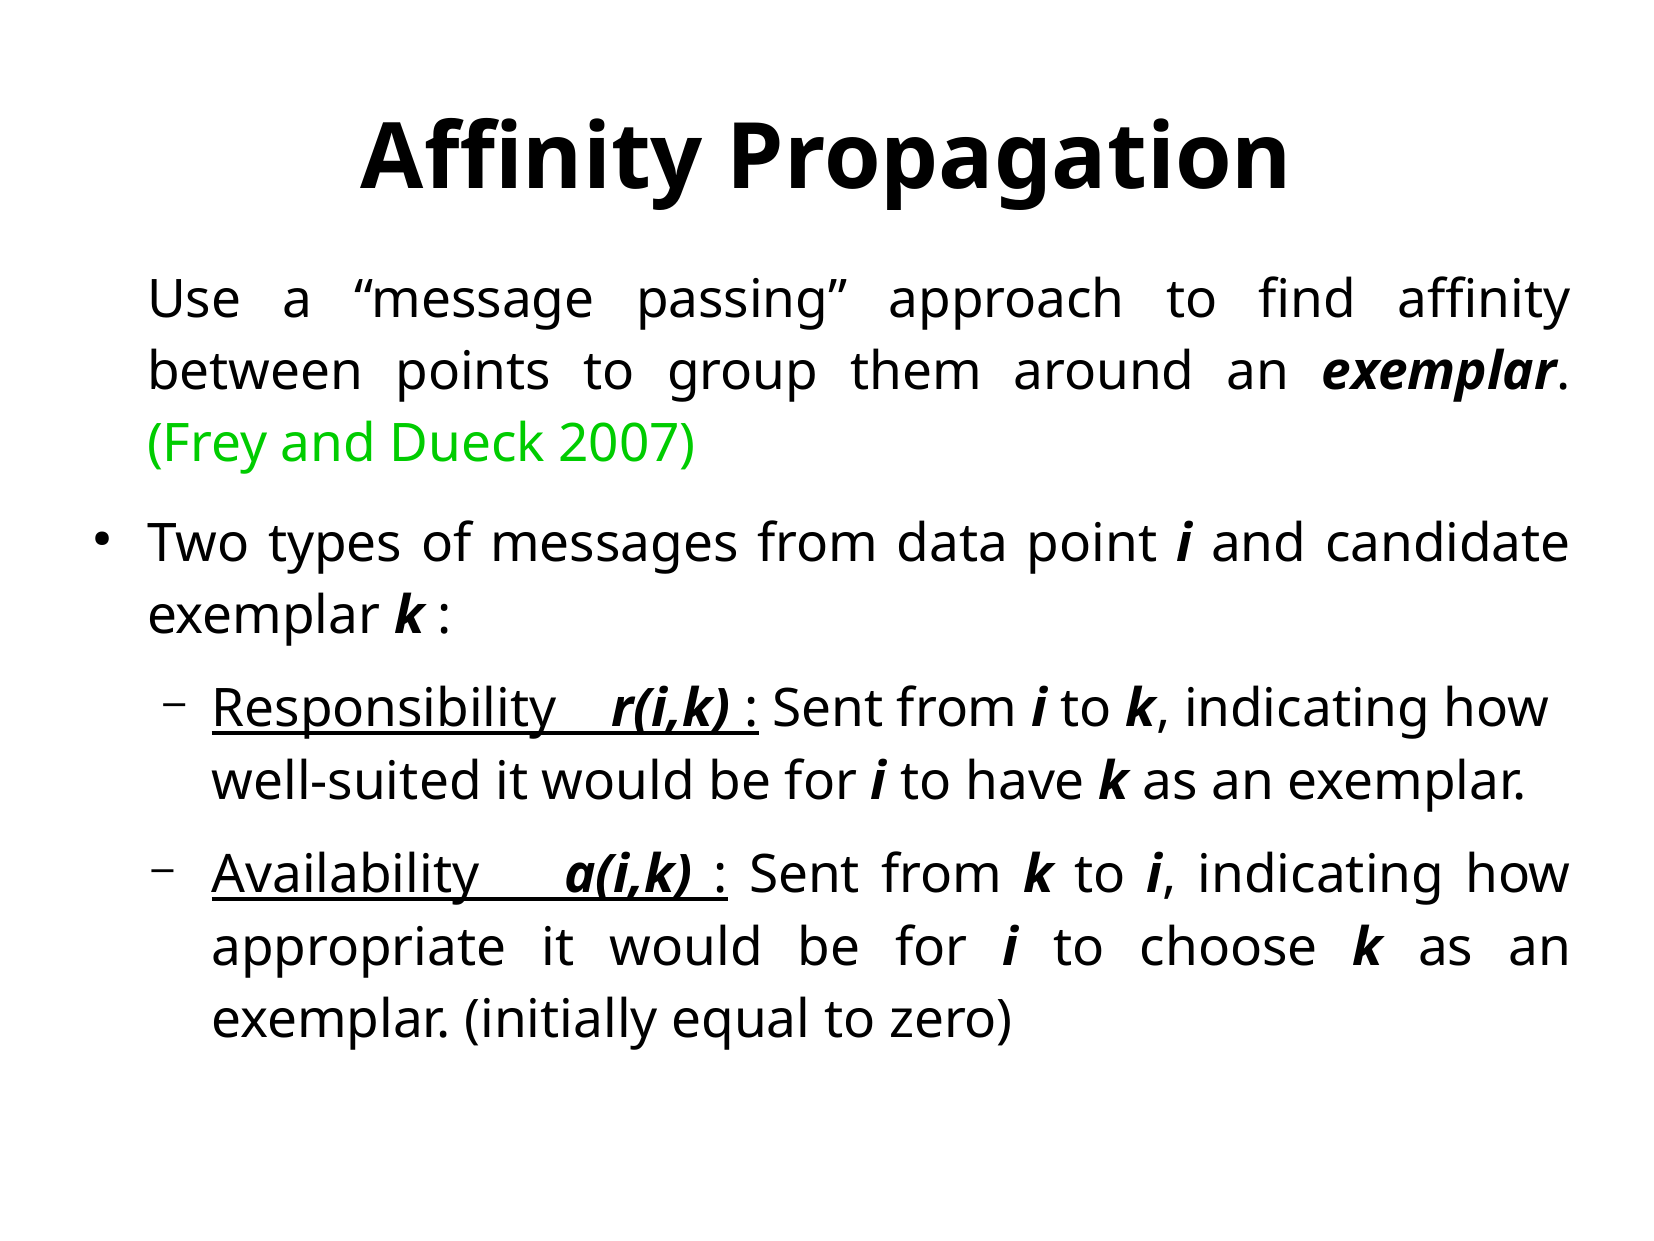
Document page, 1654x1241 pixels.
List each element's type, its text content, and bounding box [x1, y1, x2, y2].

title Affinity Propagation [82, 49, 1571, 257]
list Use a “message passing” approach to find affinity between points to group them around an exemplar. (Frey and Dueck 2007) Two types of messages from data point i and candidate exemplar k : Responsibility r(i,k) : Sent from i to k, indicating how well-suited it would be for i to have k as an exemplar. Availability a(i,k) : Sent from k to i, indicating how appropriate it would be for i to choose k as an exemplar. (initially equal to zero) [82, 260, 1571, 1111]
